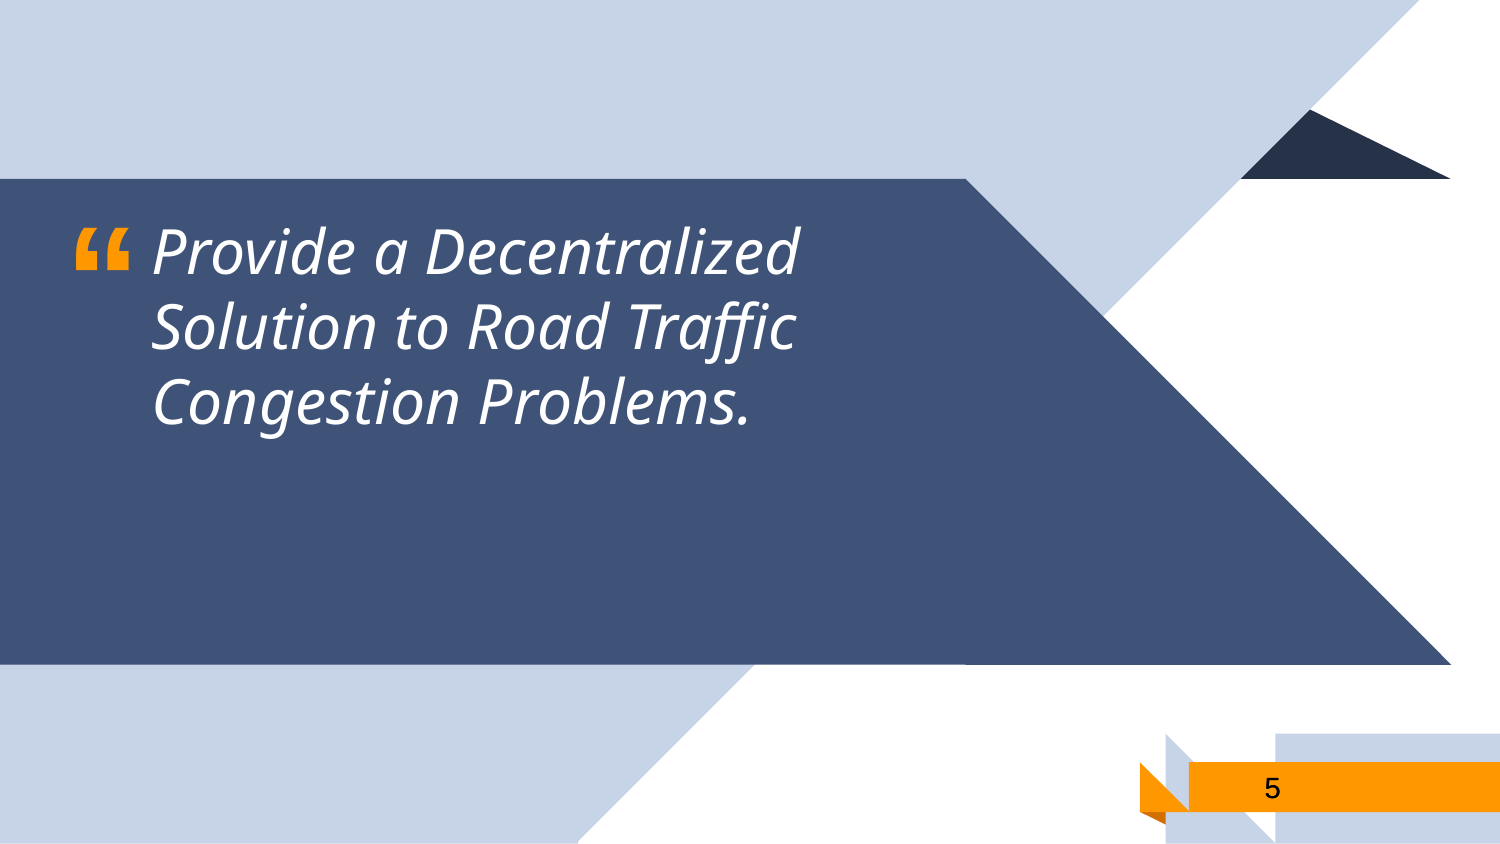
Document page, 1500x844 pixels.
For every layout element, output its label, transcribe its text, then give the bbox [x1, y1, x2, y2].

slide_number <number> [1249, 760, 1494, 813]
list Provide a Decentralized Solution to Road Traffic Congestion Problems. [136, 197, 972, 648]
